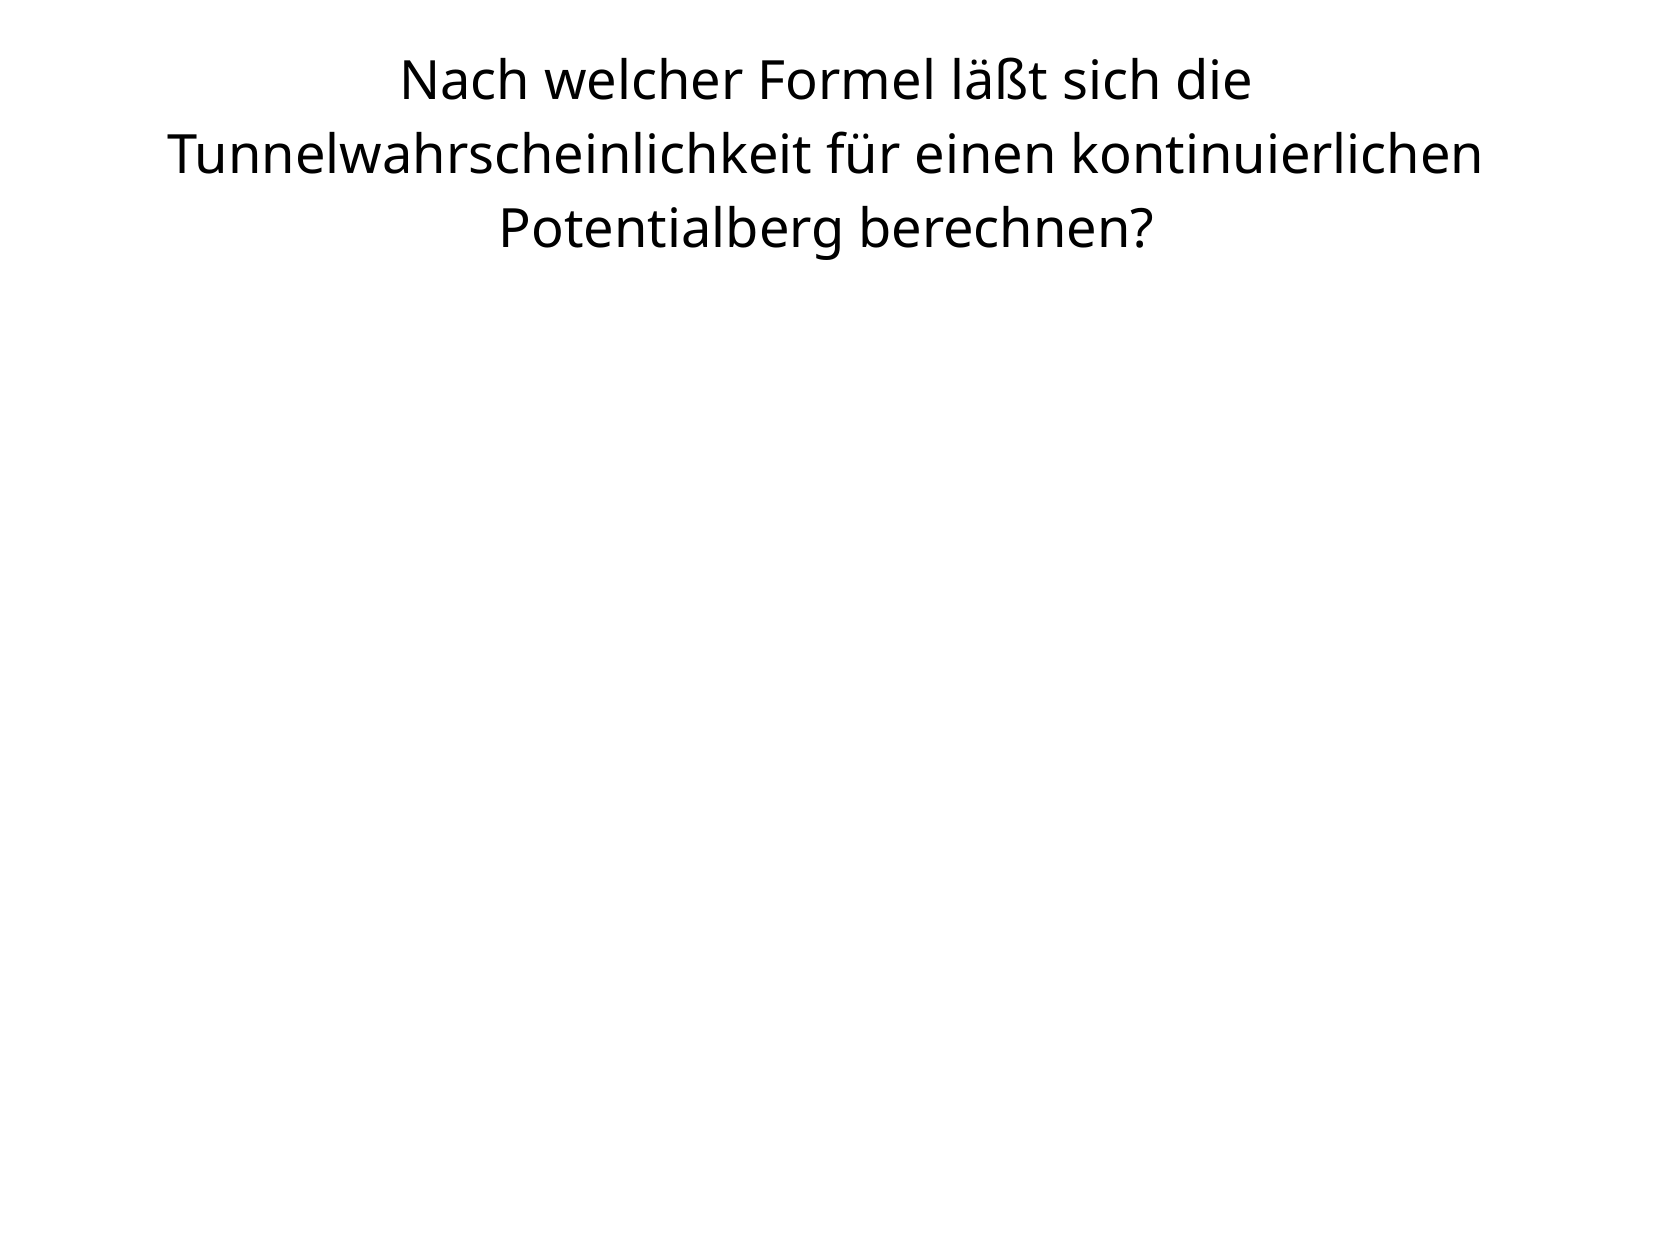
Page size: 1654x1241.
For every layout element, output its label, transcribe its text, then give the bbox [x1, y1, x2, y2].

title Nach welcher Formel läßt sich die Tunnelwahrscheinlichkeit für einen kontinuierlichen Potentialberg berechnen? [82, 49, 1571, 257]
